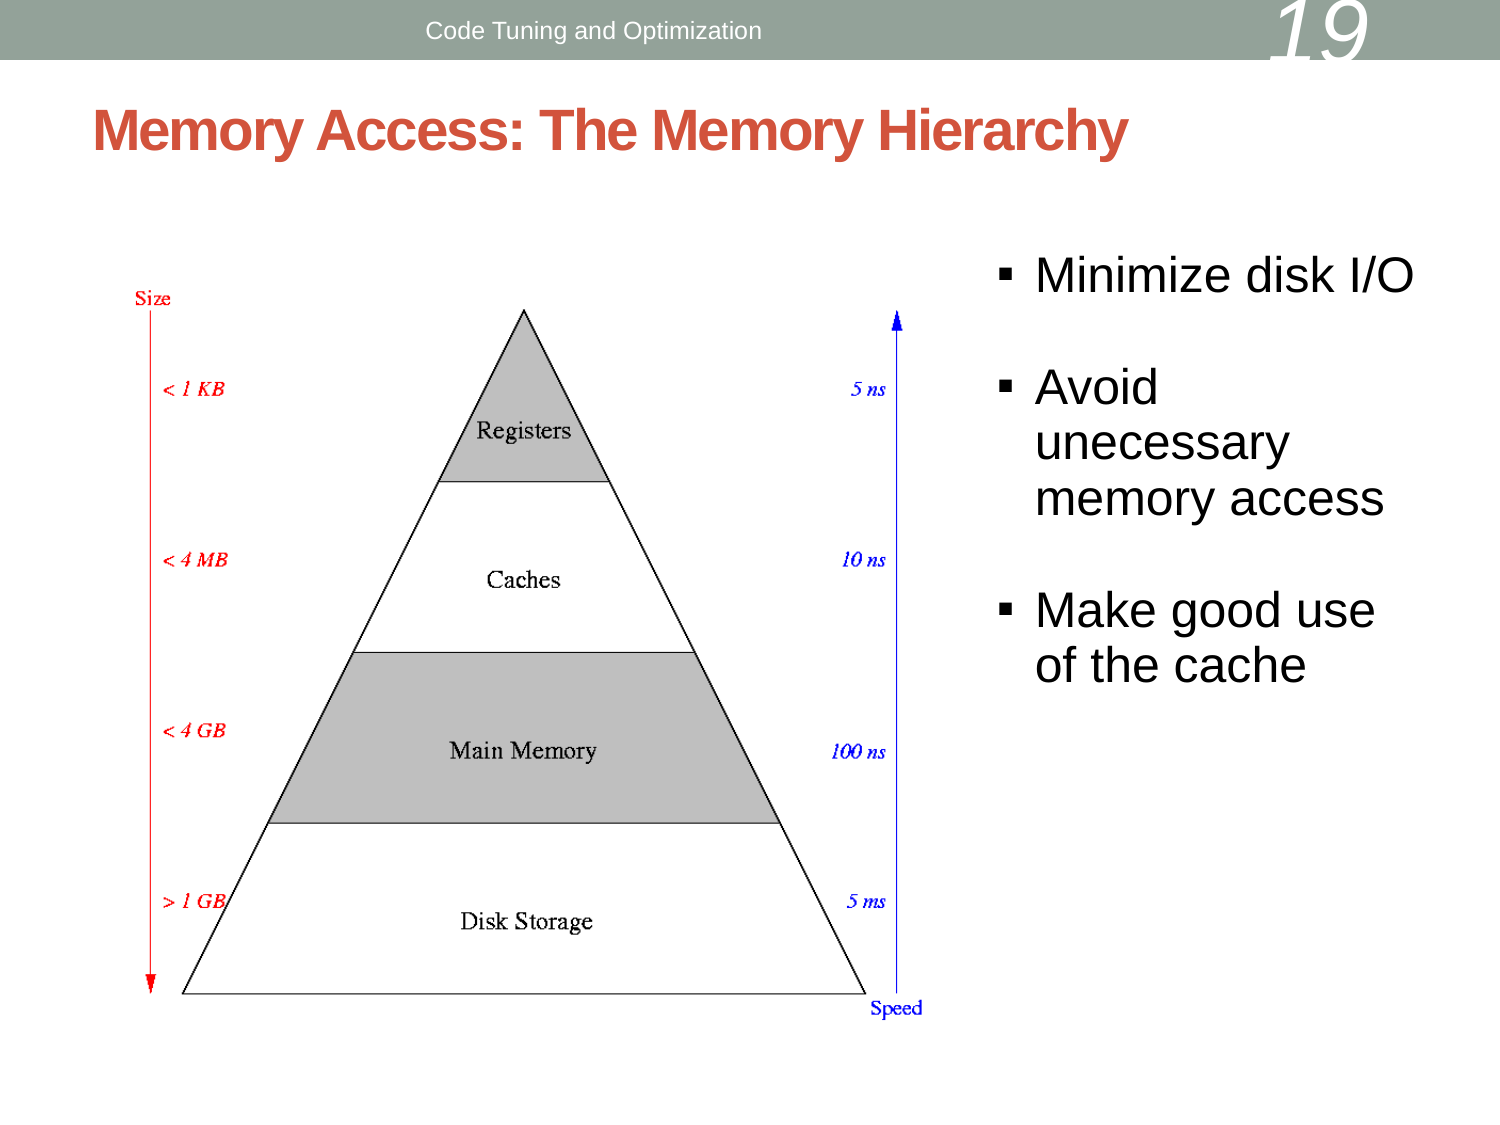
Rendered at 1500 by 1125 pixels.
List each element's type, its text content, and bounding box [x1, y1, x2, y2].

footer Code Tuning and Optimization [410, 3, 1086, 57]
slide_number <number> [1252, 0, 1428, 54]
picture [120, 239, 976, 1035]
text_box Minimize disk I/O Avoid unecessary memory access Make good use of the cache [984, 239, 1441, 706]
title Memory Access: The Memory Hierarchy [77, 66, 1357, 188]
